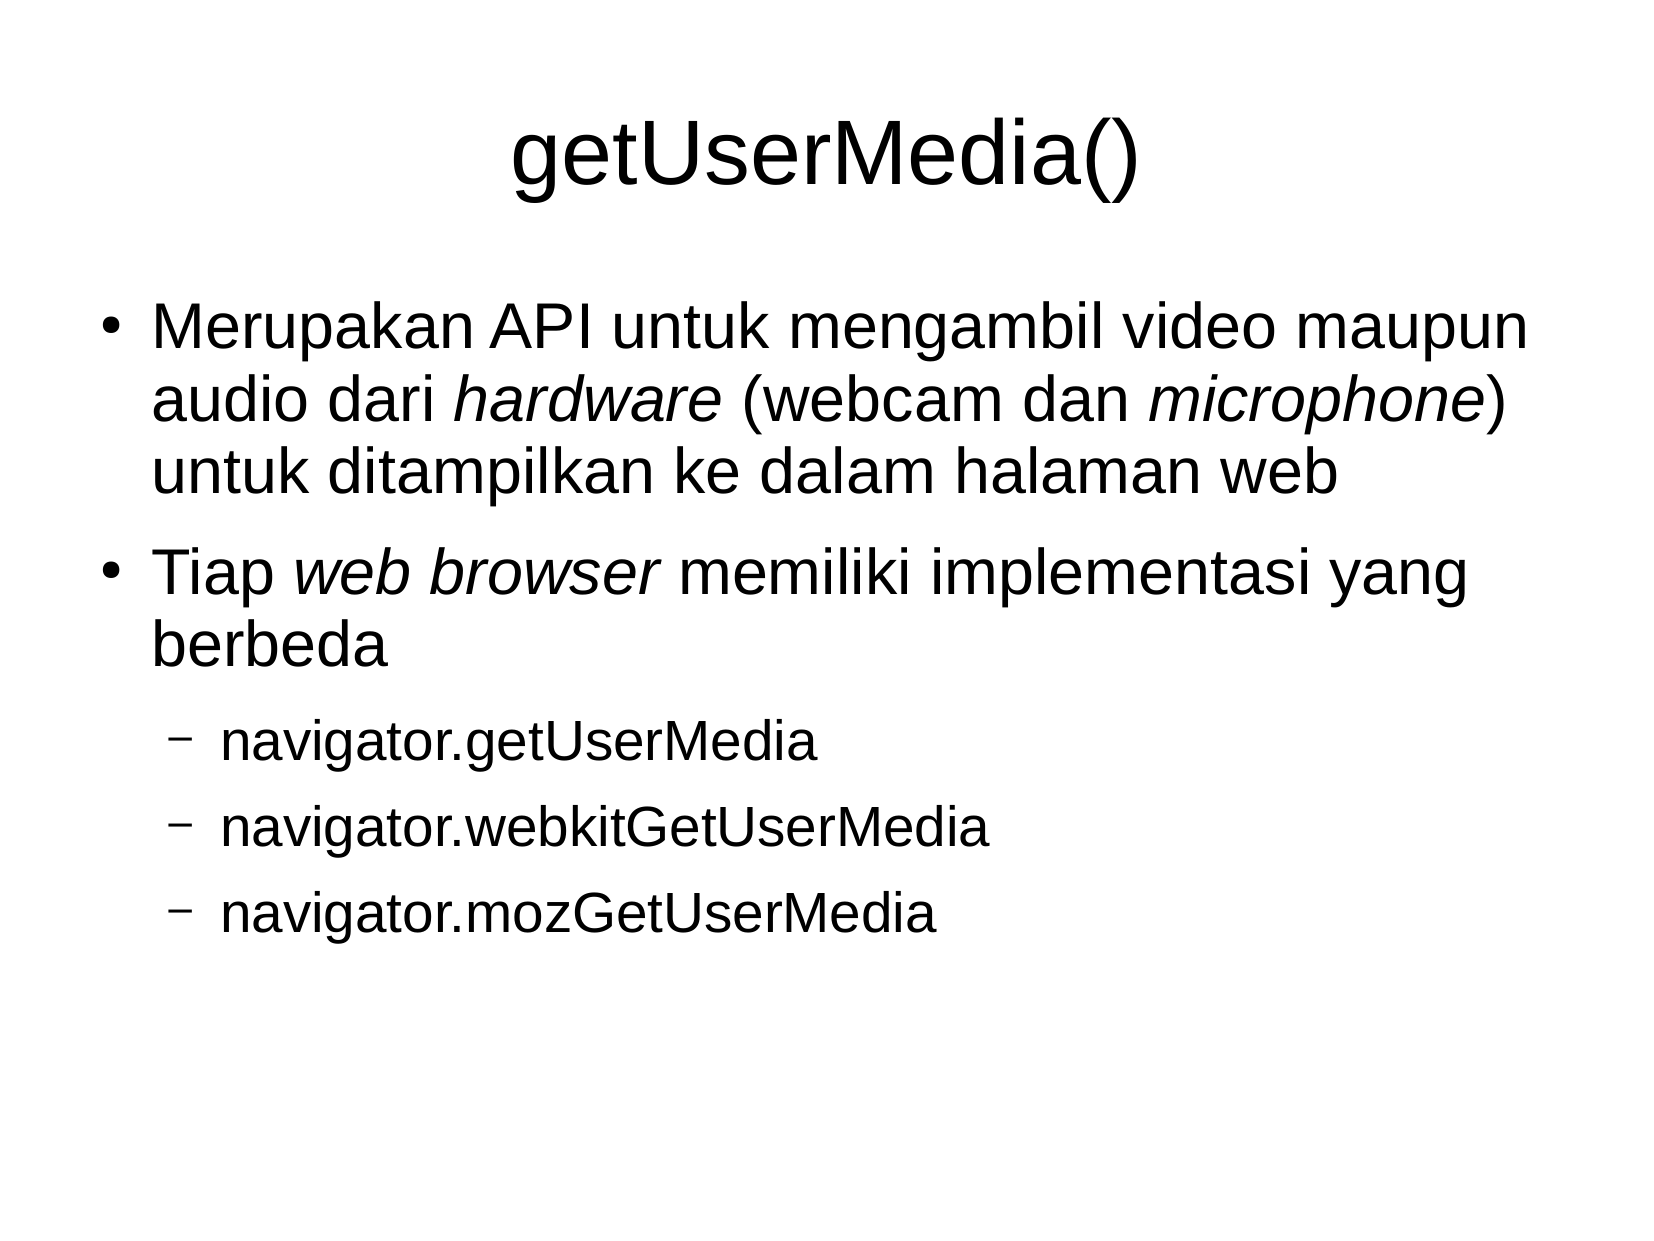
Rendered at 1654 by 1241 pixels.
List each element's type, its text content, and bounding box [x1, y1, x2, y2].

list Merupakan API untuk mengambil video maupun audio dari hardware (webcam dan microphone) untuk ditampilkan ke dalam halaman web Tiap web browser memiliki implementasi yang berbeda navigator.getUserMedia navigator.webkitGetUserMedia navigator.mozGetUserMedia [82, 290, 1571, 1010]
title getUserMedia() [82, 49, 1571, 257]
